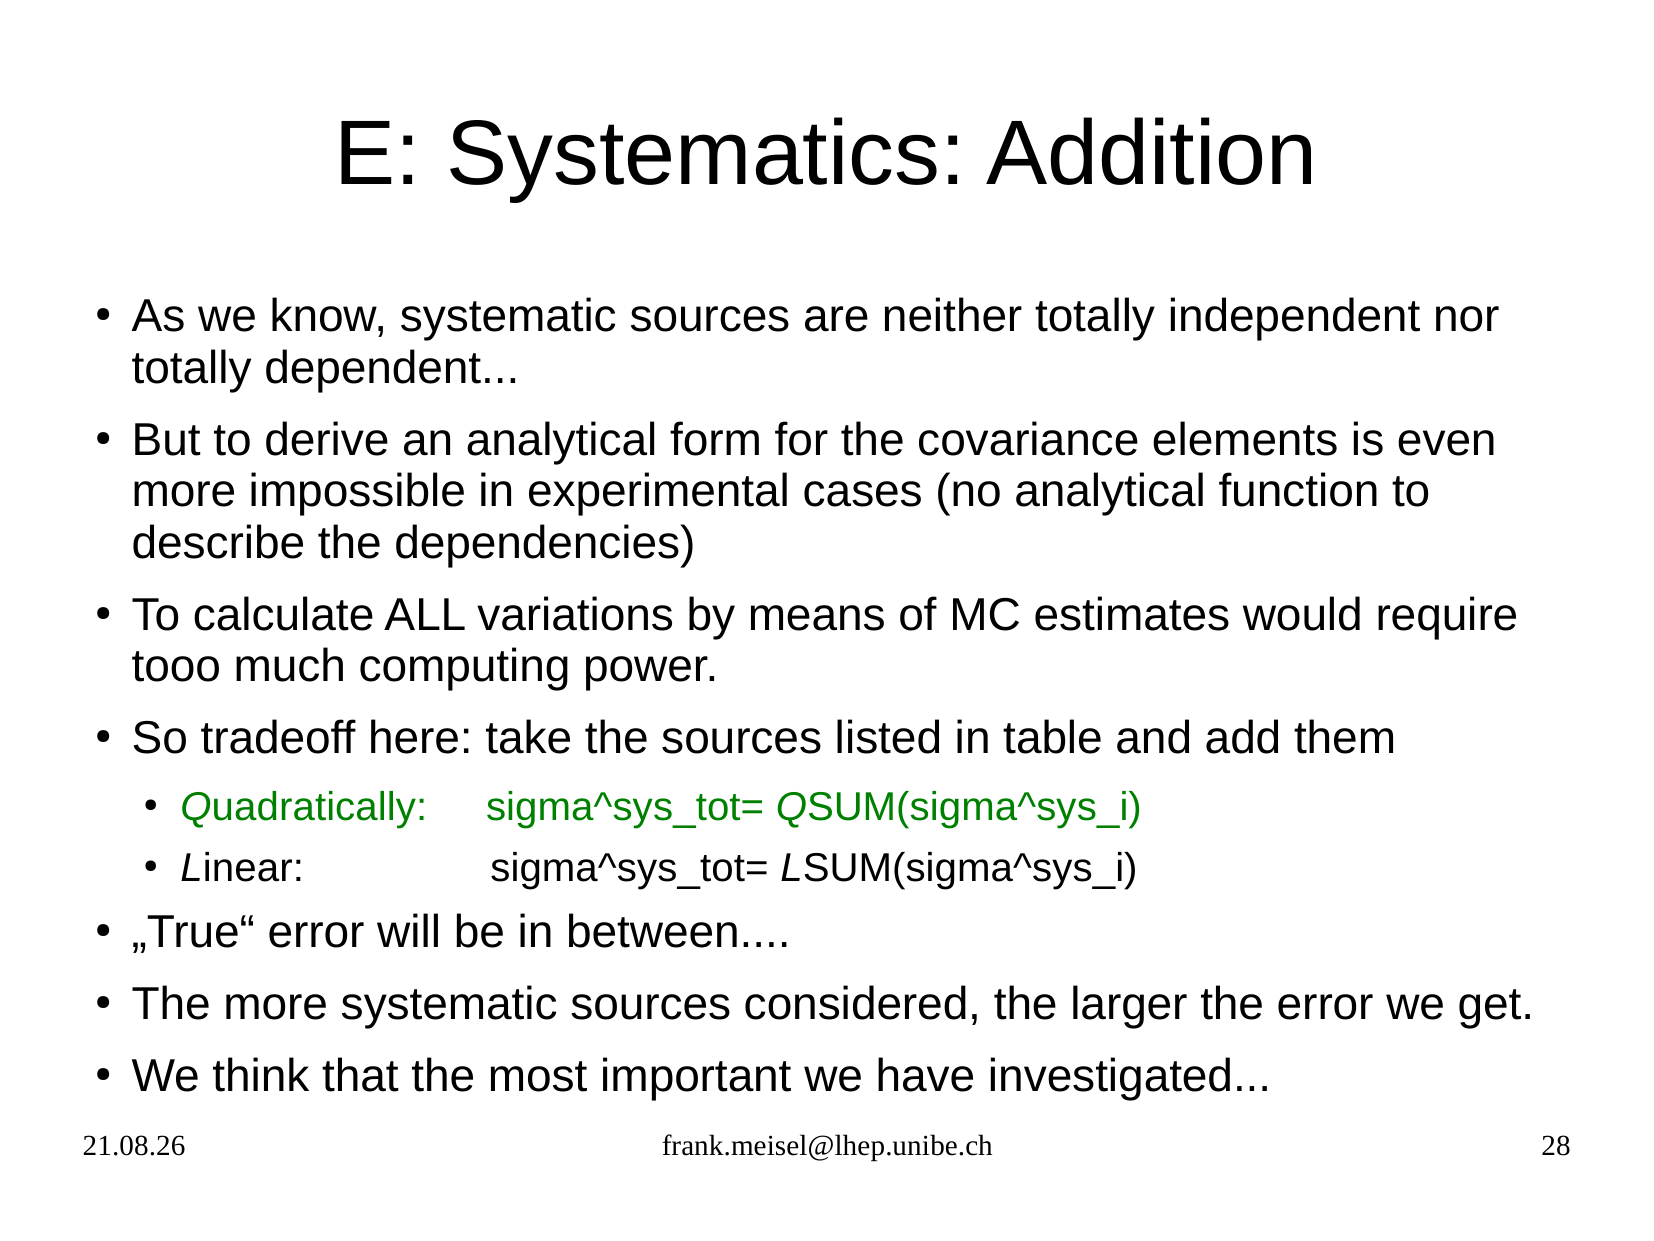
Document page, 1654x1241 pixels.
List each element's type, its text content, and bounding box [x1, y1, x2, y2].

list As we know, systematic sources are neither totally independent nor totally dependent... But to derive an analytical form for the covariance elements is even more impossible in experimental cases (no analytical function to describe the dependencies) To calculate ALL variations by means of MC estimates would require tooo much computing power. So tradeoff here: take the sources listed in table and add them Quadratically: sigma^sys_tot= QSUM(sigma^sys_i) Linear: sigma^sys_tot= LSUM(sigma^sys_i) „True“ error will be in between.... The more systematic sources considered, the larger the error we get. We think that the most important we have investigated... [82, 290, 1571, 1109]
title E: Systematics: Addition [82, 49, 1571, 257]
